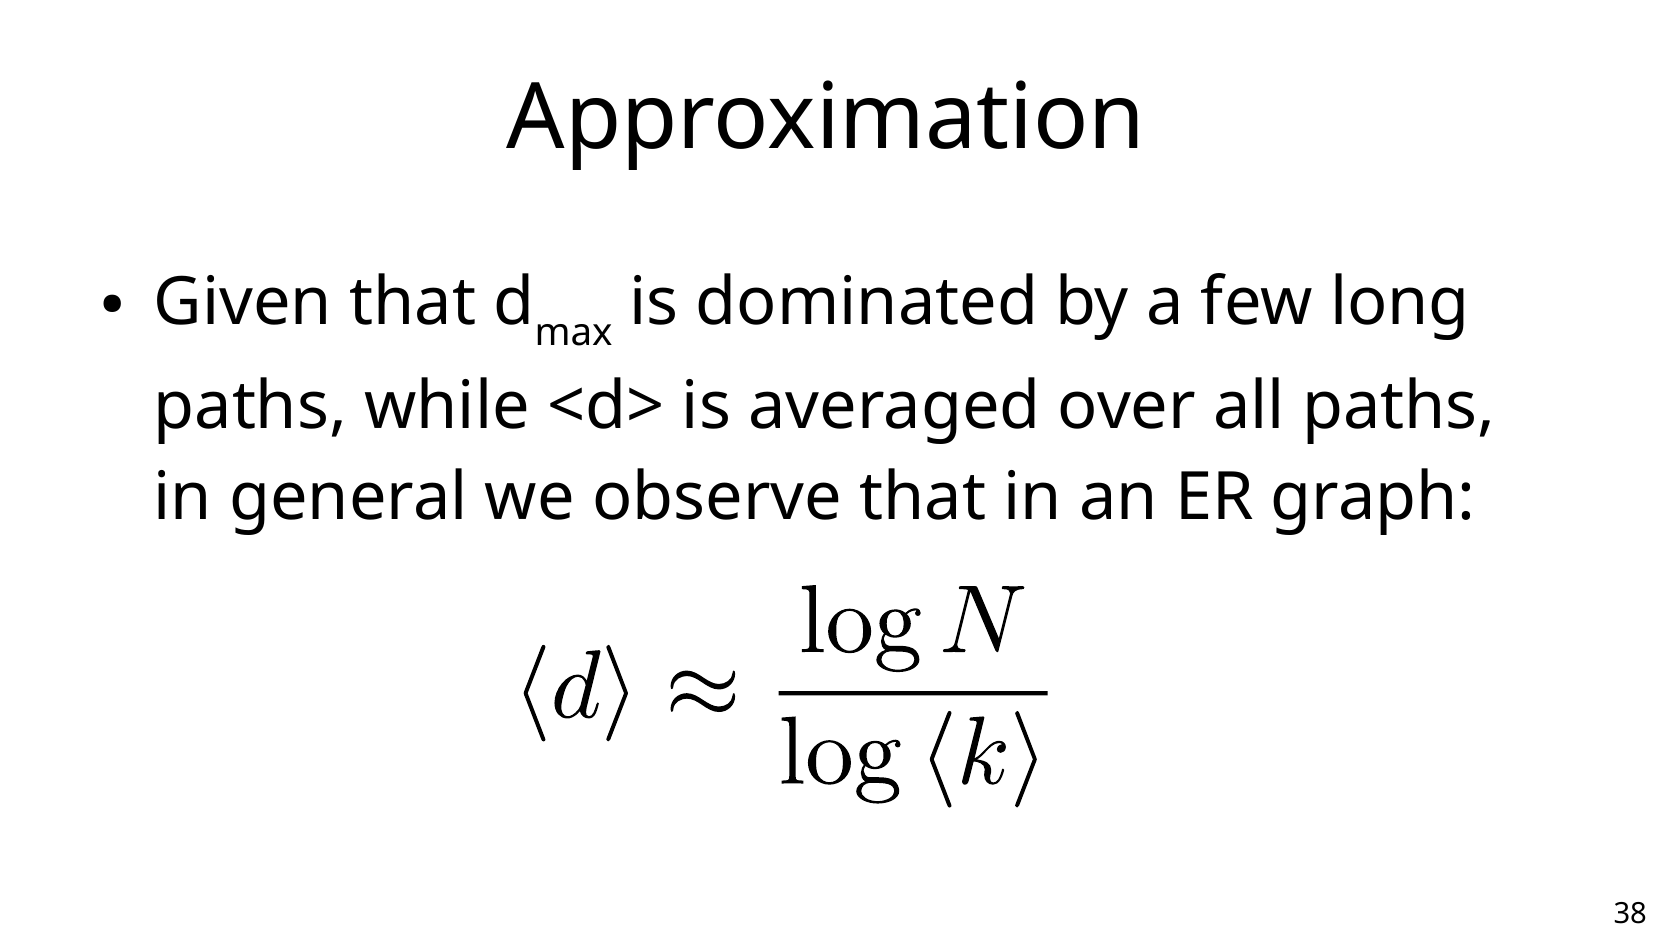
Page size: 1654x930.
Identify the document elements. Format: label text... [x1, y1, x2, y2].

text_box [513, 585, 1048, 808]
title Approximation [82, 1, 1571, 225]
list Given that dmax is dominated by a few long paths, while <d> is averaged over all paths, in general we observe that in an ER graph: [82, 252, 1571, 793]
